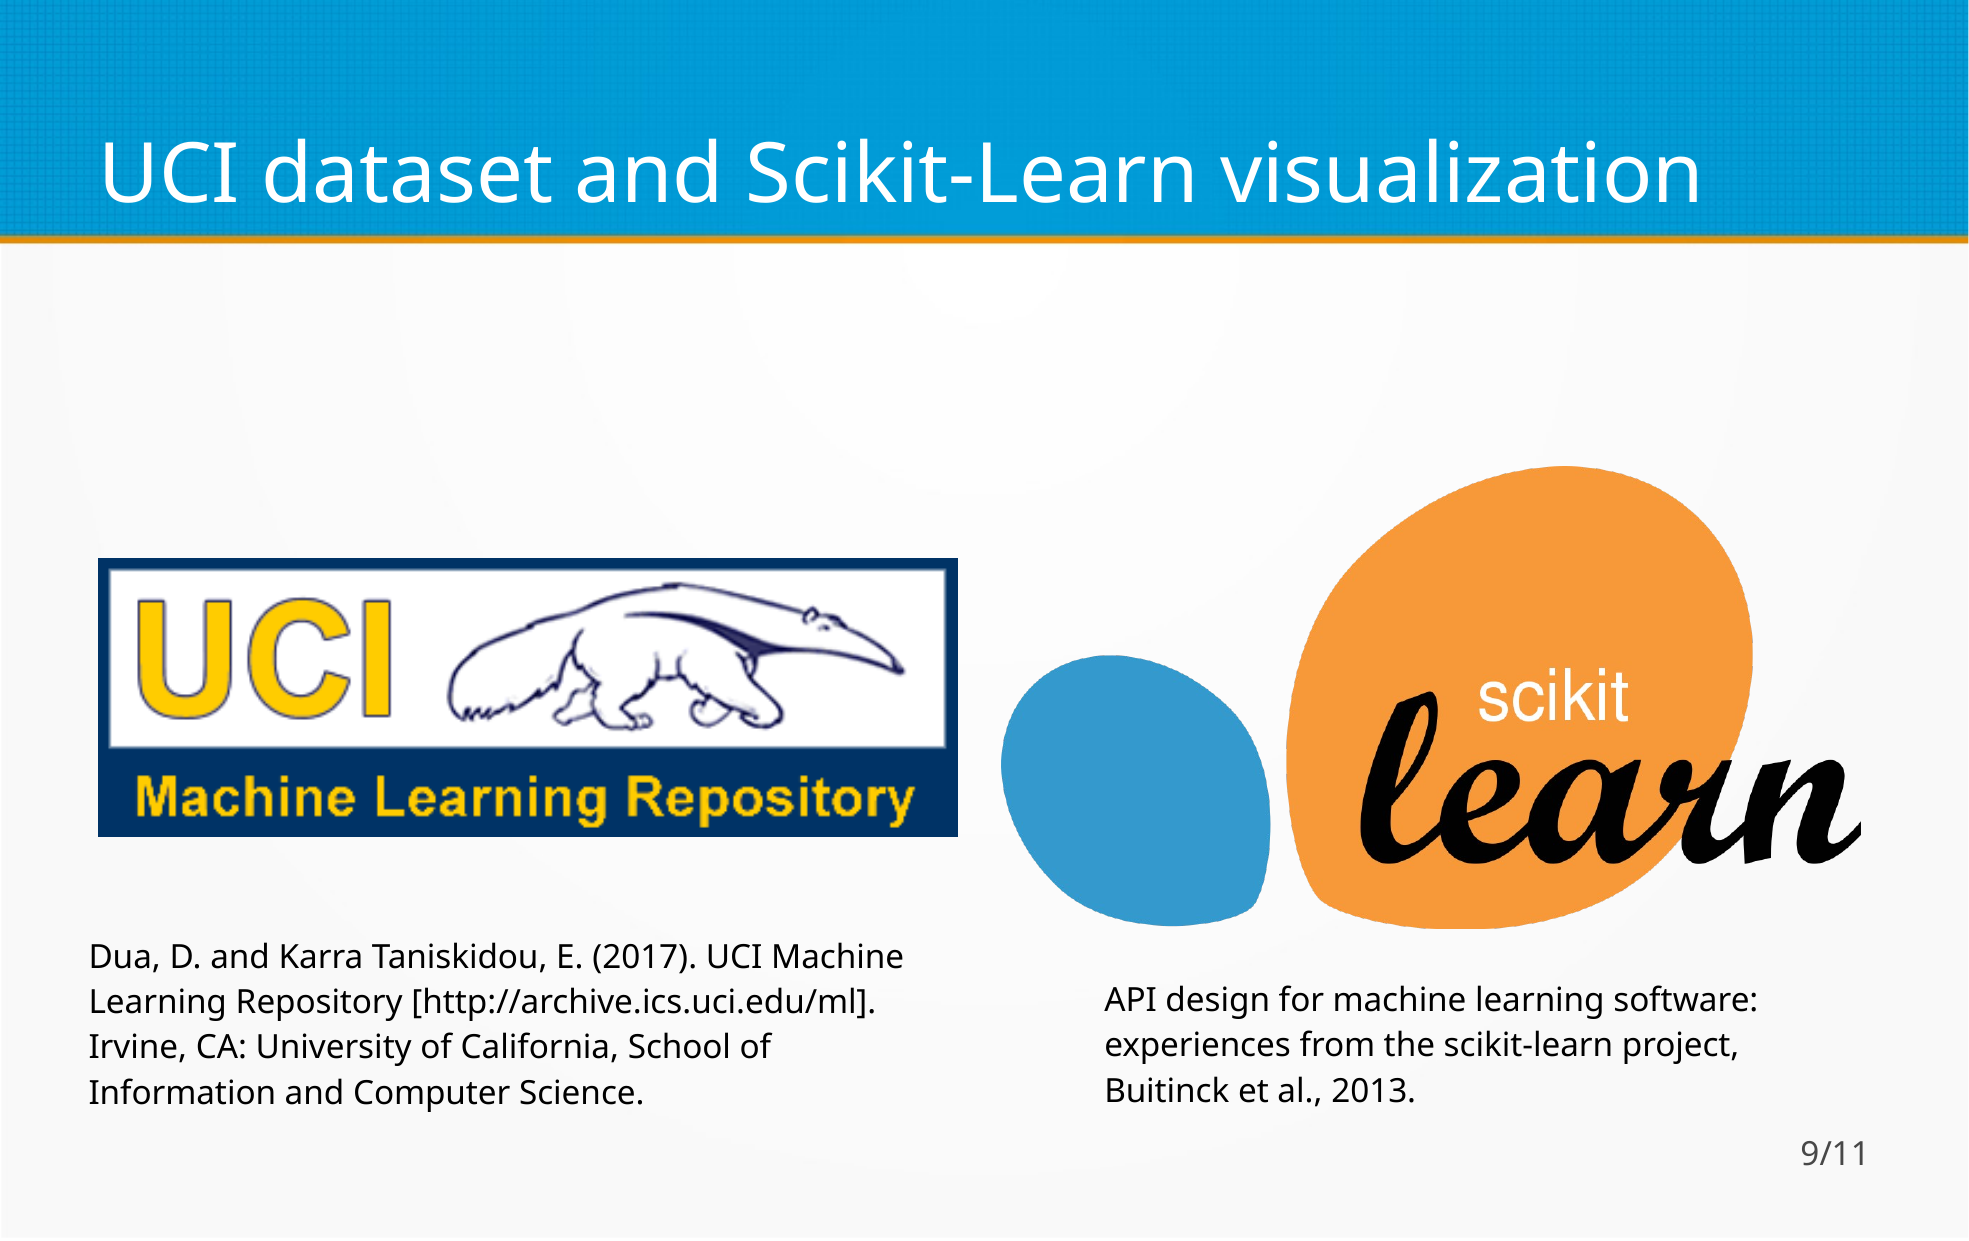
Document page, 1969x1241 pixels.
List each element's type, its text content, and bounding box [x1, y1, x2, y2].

picture [0, 233, 1969, 1241]
text_box API design for machine learning software: experiences from the scikit-learn project, Buitinck et al., 2013. [1098, 980, 1819, 1108]
title UCI dataset and Scikit-Learn visualization [98, 19, 1870, 227]
text_box Dua, D. and Karra Taniskidou, E. (2017). UCI Machine Learning Repository [http://archive.ics.uci.edu/ml]. Irvine, CA: University of California, School of Information and Computer Science. [82, 921, 934, 1126]
